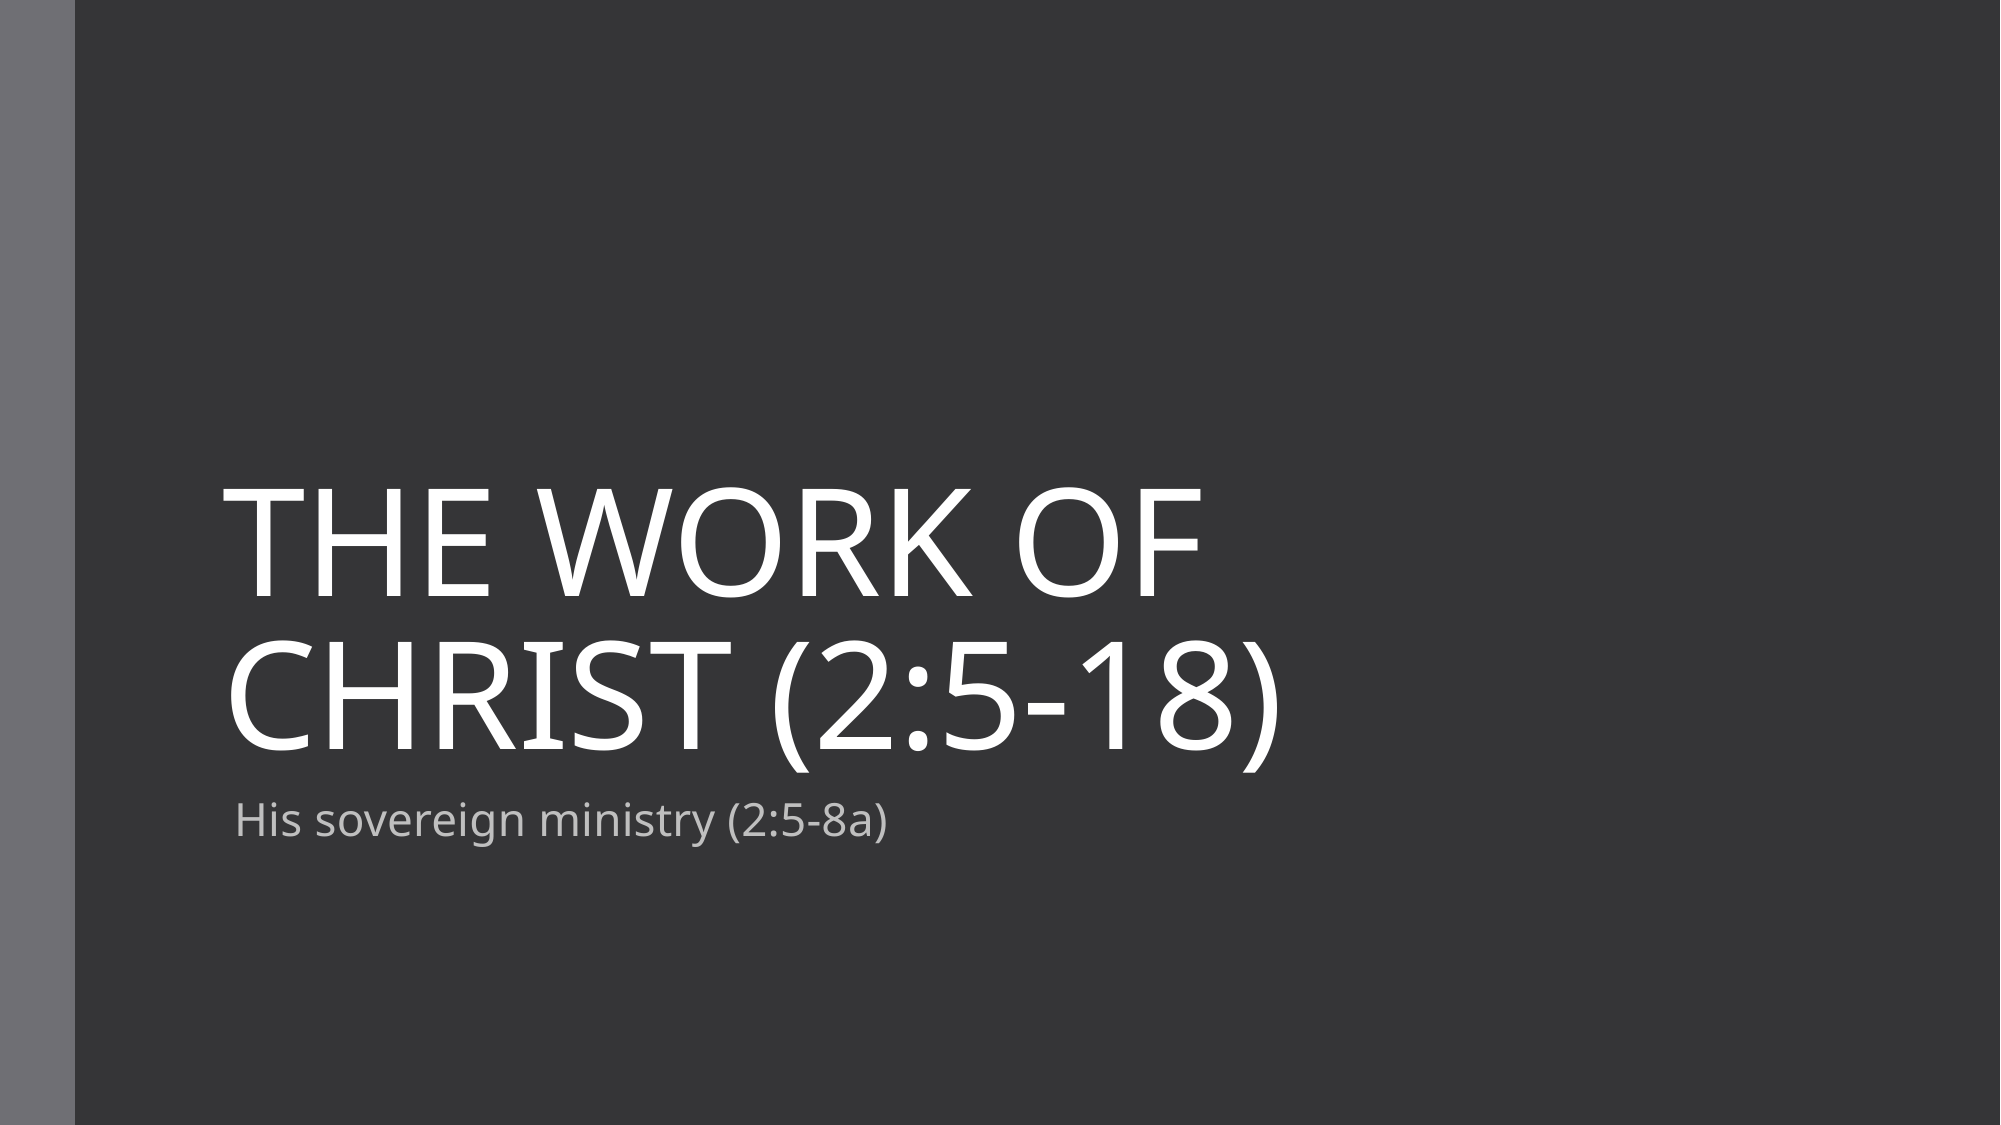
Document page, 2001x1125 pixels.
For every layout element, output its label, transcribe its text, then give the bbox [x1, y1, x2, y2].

subtitle His sovereign ministry (2:5-8a) [206, 787, 1752, 1066]
title THE WORK OF CHRIST (2:5-18) [206, 124, 1752, 787]
